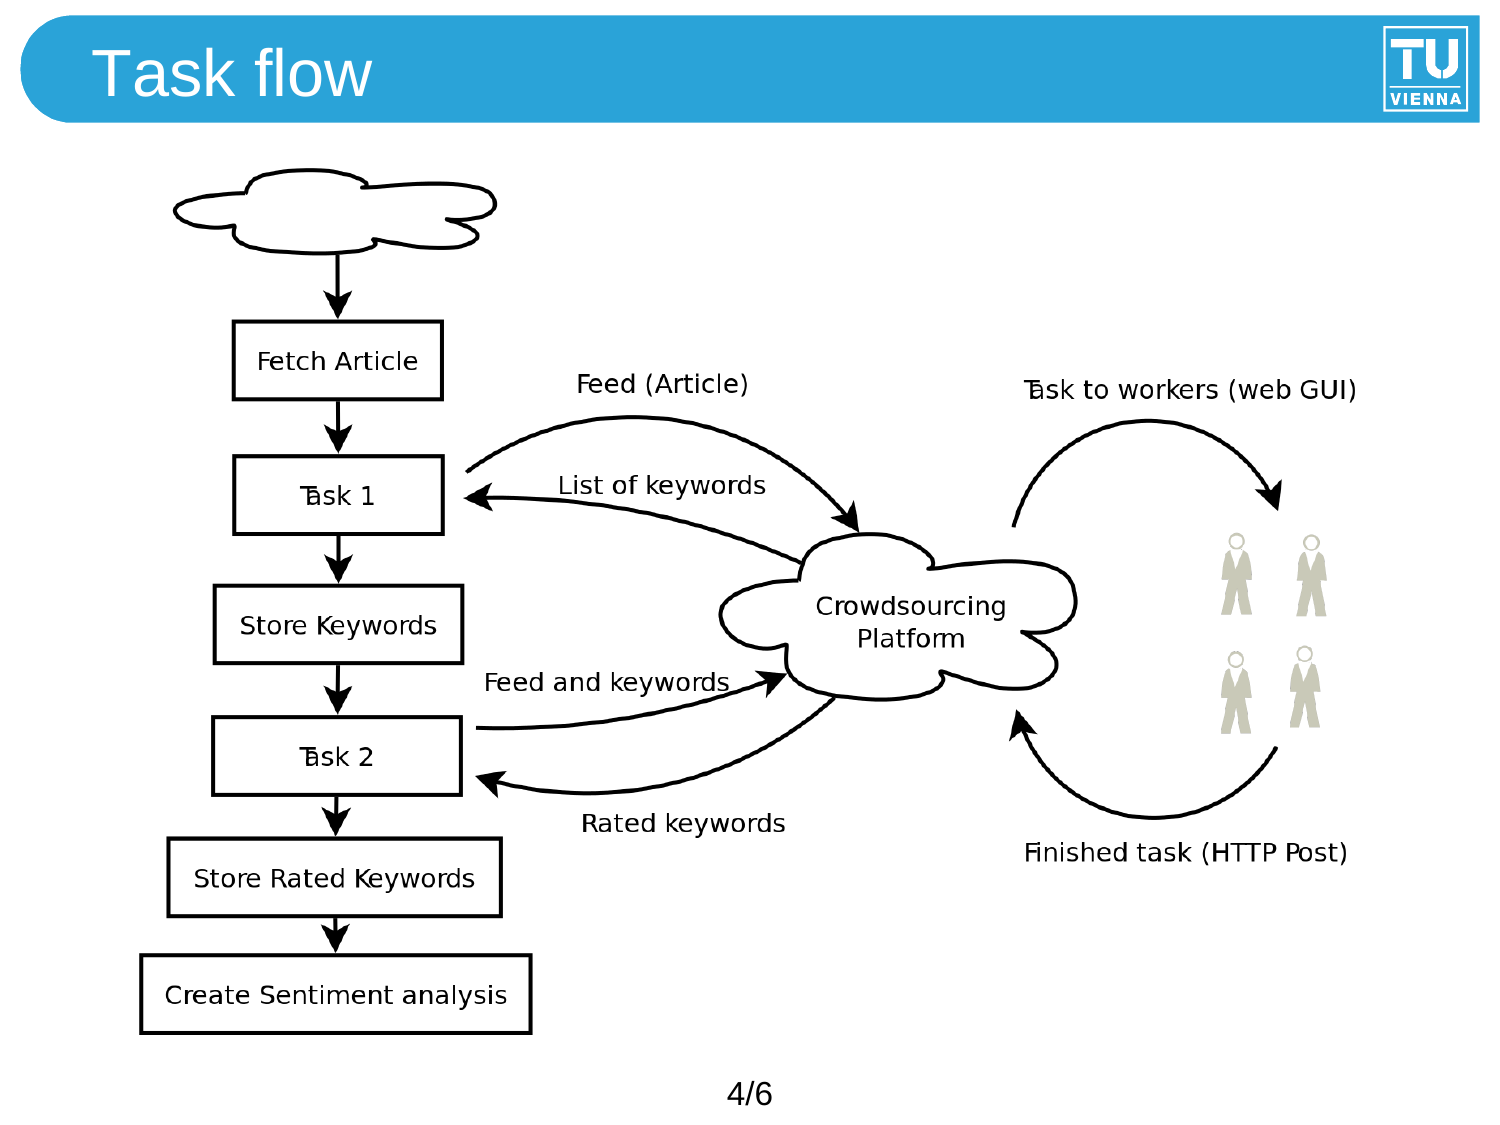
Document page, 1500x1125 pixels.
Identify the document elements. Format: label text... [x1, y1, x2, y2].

picture [137, 151, 1363, 1050]
title Task flow [76, 7, 1350, 132]
